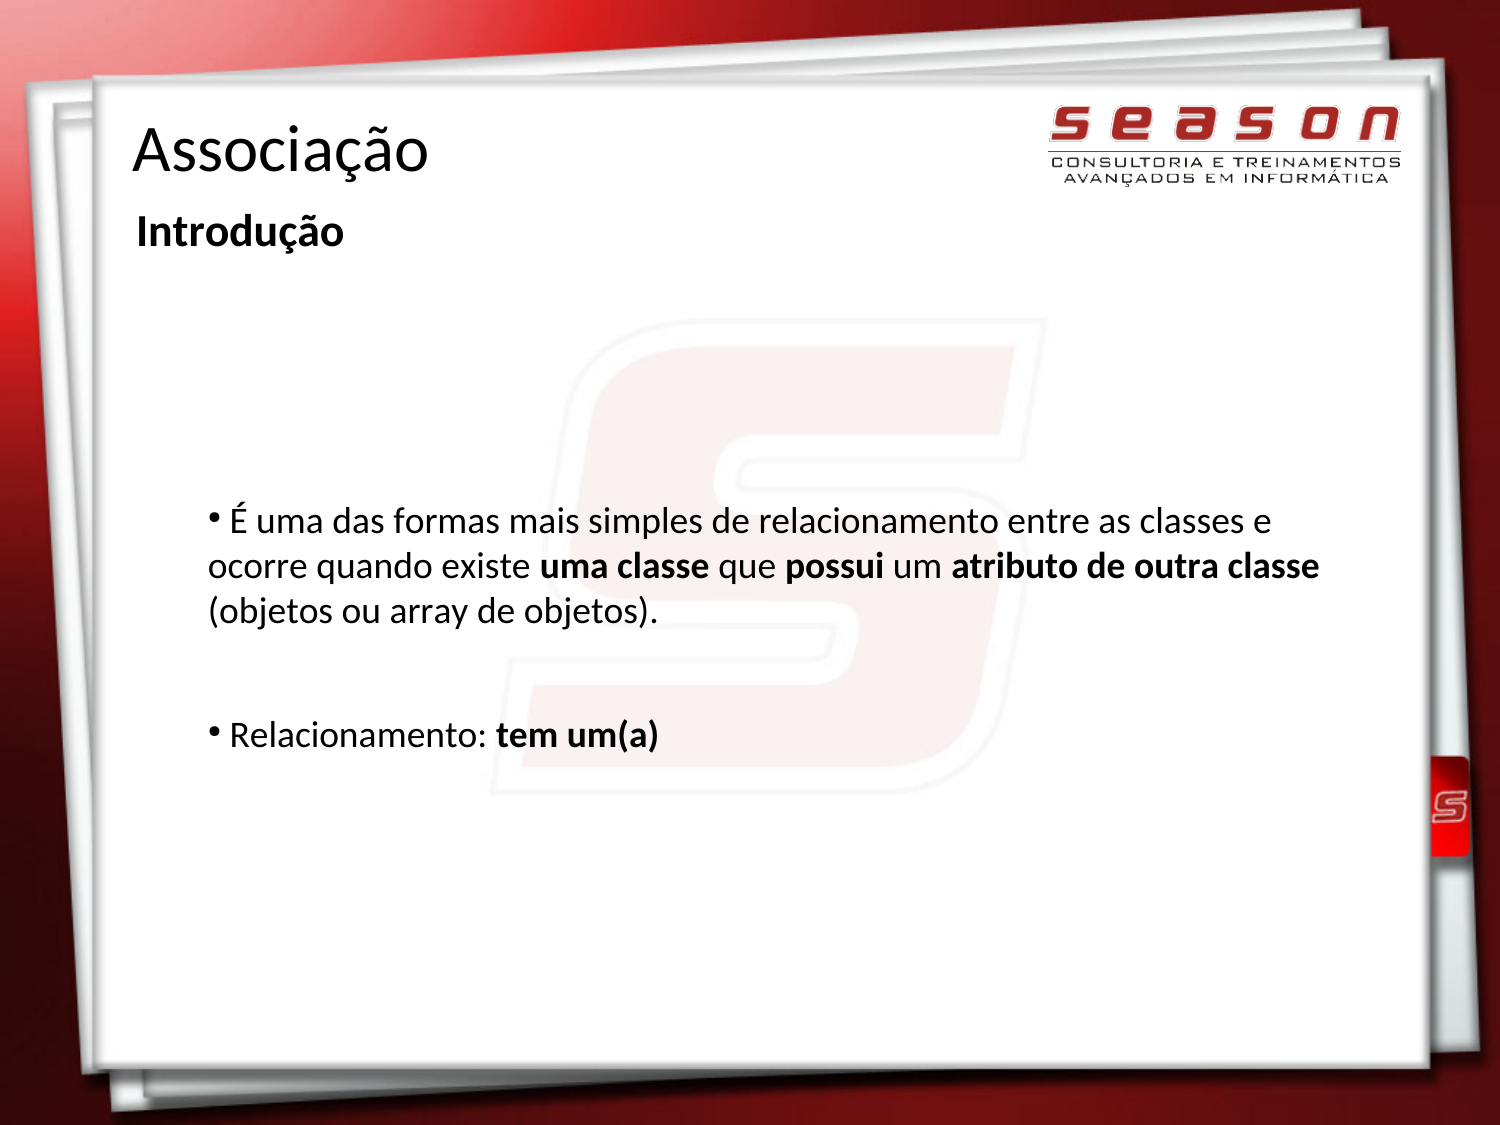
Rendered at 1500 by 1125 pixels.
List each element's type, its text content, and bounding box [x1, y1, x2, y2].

picture [0, 0, 1500, 1125]
text_box Introdução [119, 200, 1240, 256]
text_box É uma das formas mais simples de relacionamento entre as classes e ocorre quando existe uma classe que possui um atributo de outra classe (objetos ou array de objetos). Relacionamento: tem um(a) [207, 357, 1328, 894]
title Associação [118, 33, 1394, 257]
